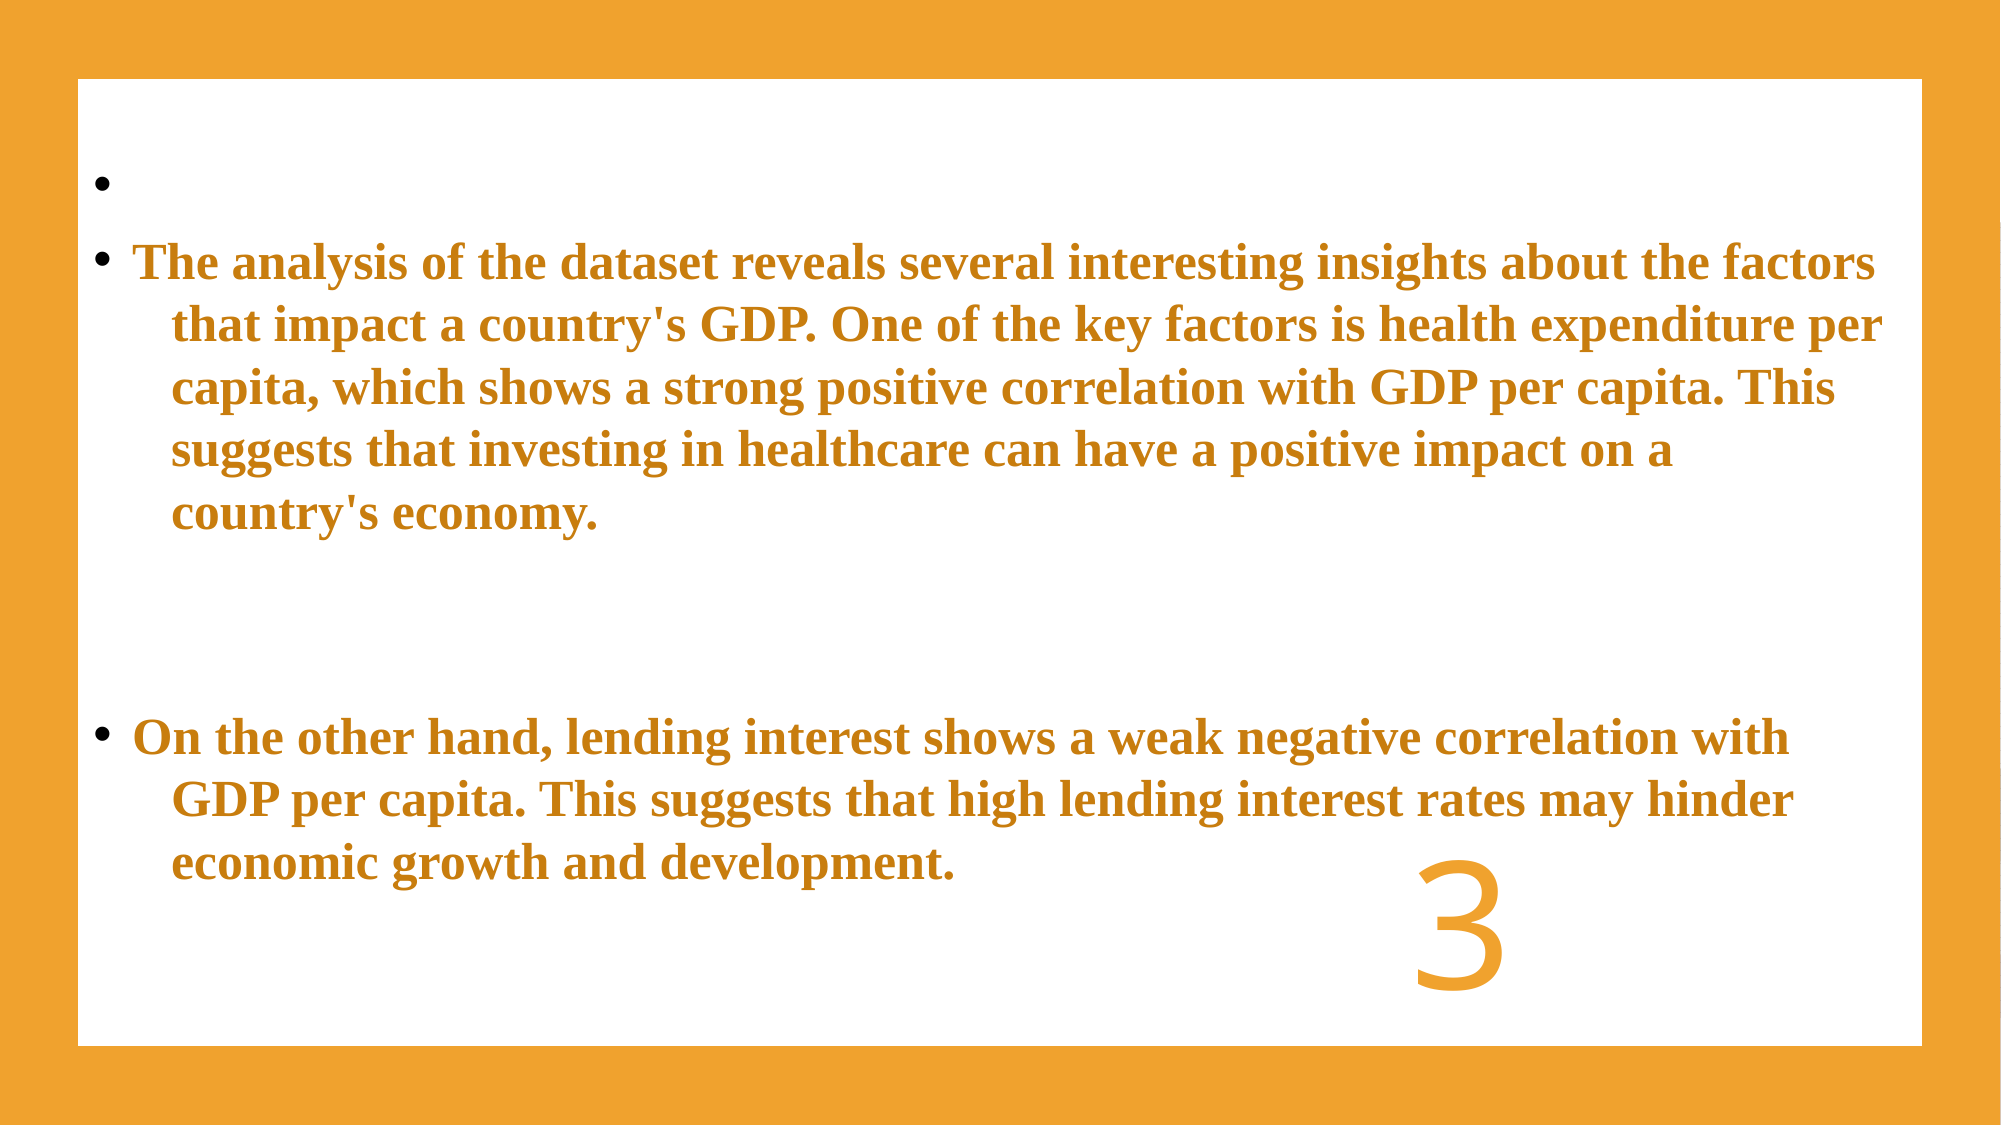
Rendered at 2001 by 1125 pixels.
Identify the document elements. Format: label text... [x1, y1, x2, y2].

text_box [0, 0, 2000, 1125]
text_box The analysis of the dataset reveals several interesting insights about the factors that impact a country's GDP. One of the key factors is health expenditure per capita, which shows a strong positive correlation with GDP per capita. This suggests that investing in healthcare can have a positive impact on a country's economy. On the other hand, lending interest shows a weak negative correlation with GDP per capita. This suggests that high lending interest rates may hinder economic growth and development. [78, 144, 1900, 905]
text_box 5 [1395, 905, 1795, 995]
